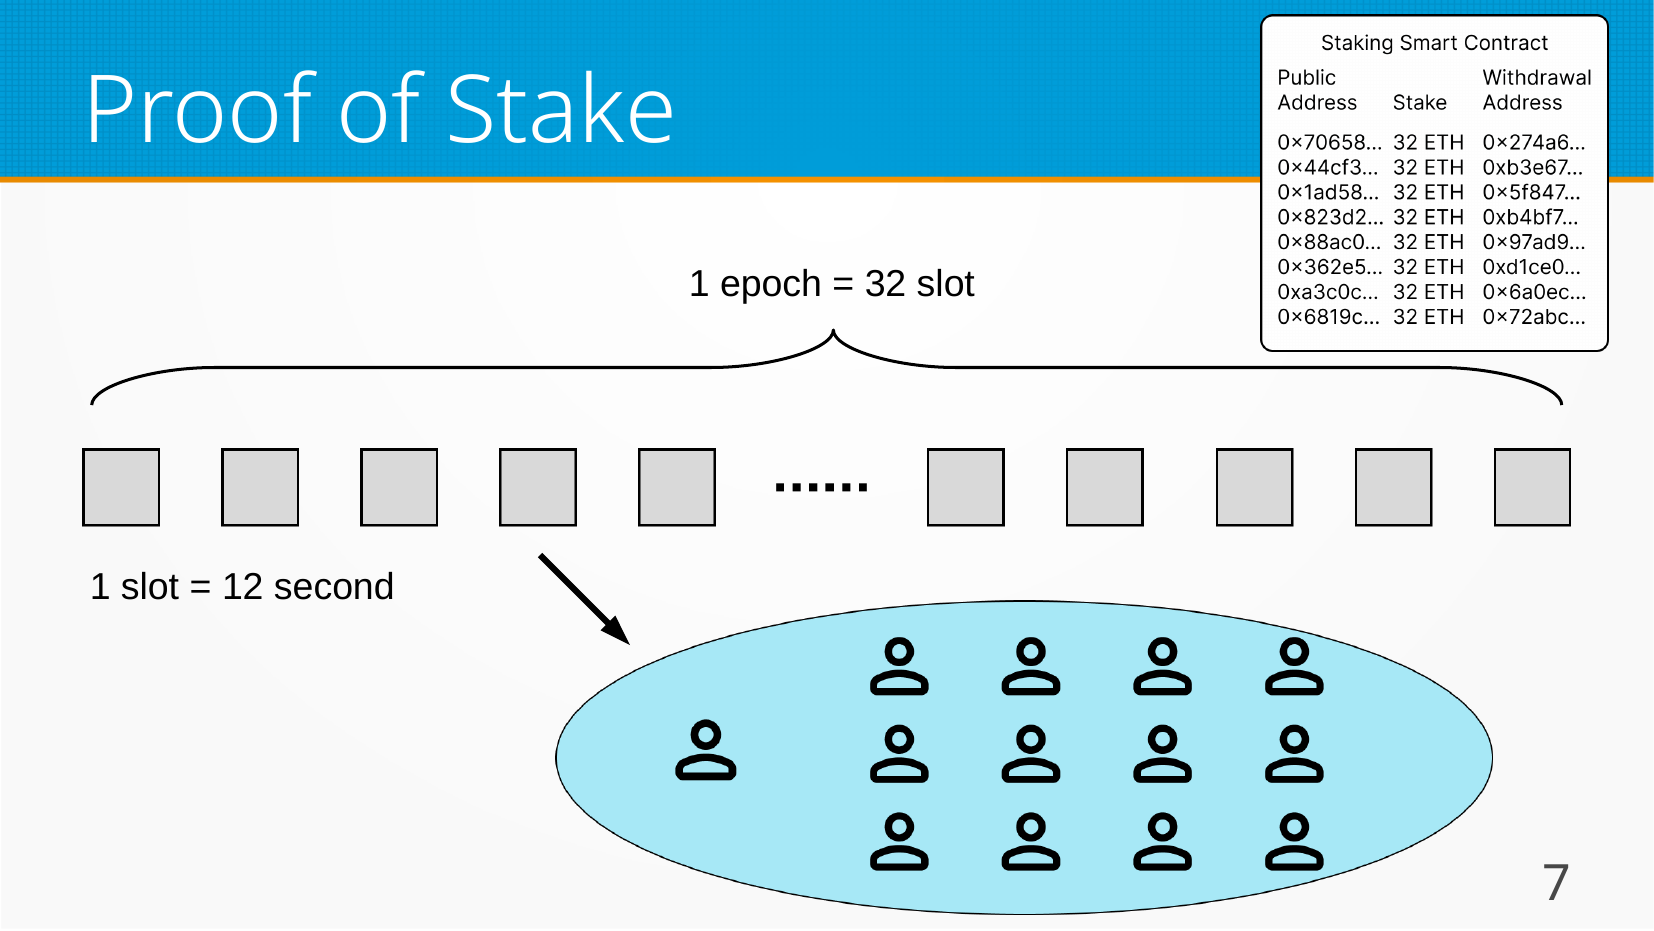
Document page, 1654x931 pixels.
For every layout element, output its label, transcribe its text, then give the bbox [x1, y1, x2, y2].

picture [0, 15, 1654, 931]
title Proof of Stake [82, 14, 1260, 171]
text_box 1 epoch = 32 slot [674, 255, 991, 312]
text_box 1 slot = 12 second [75, 558, 410, 616]
